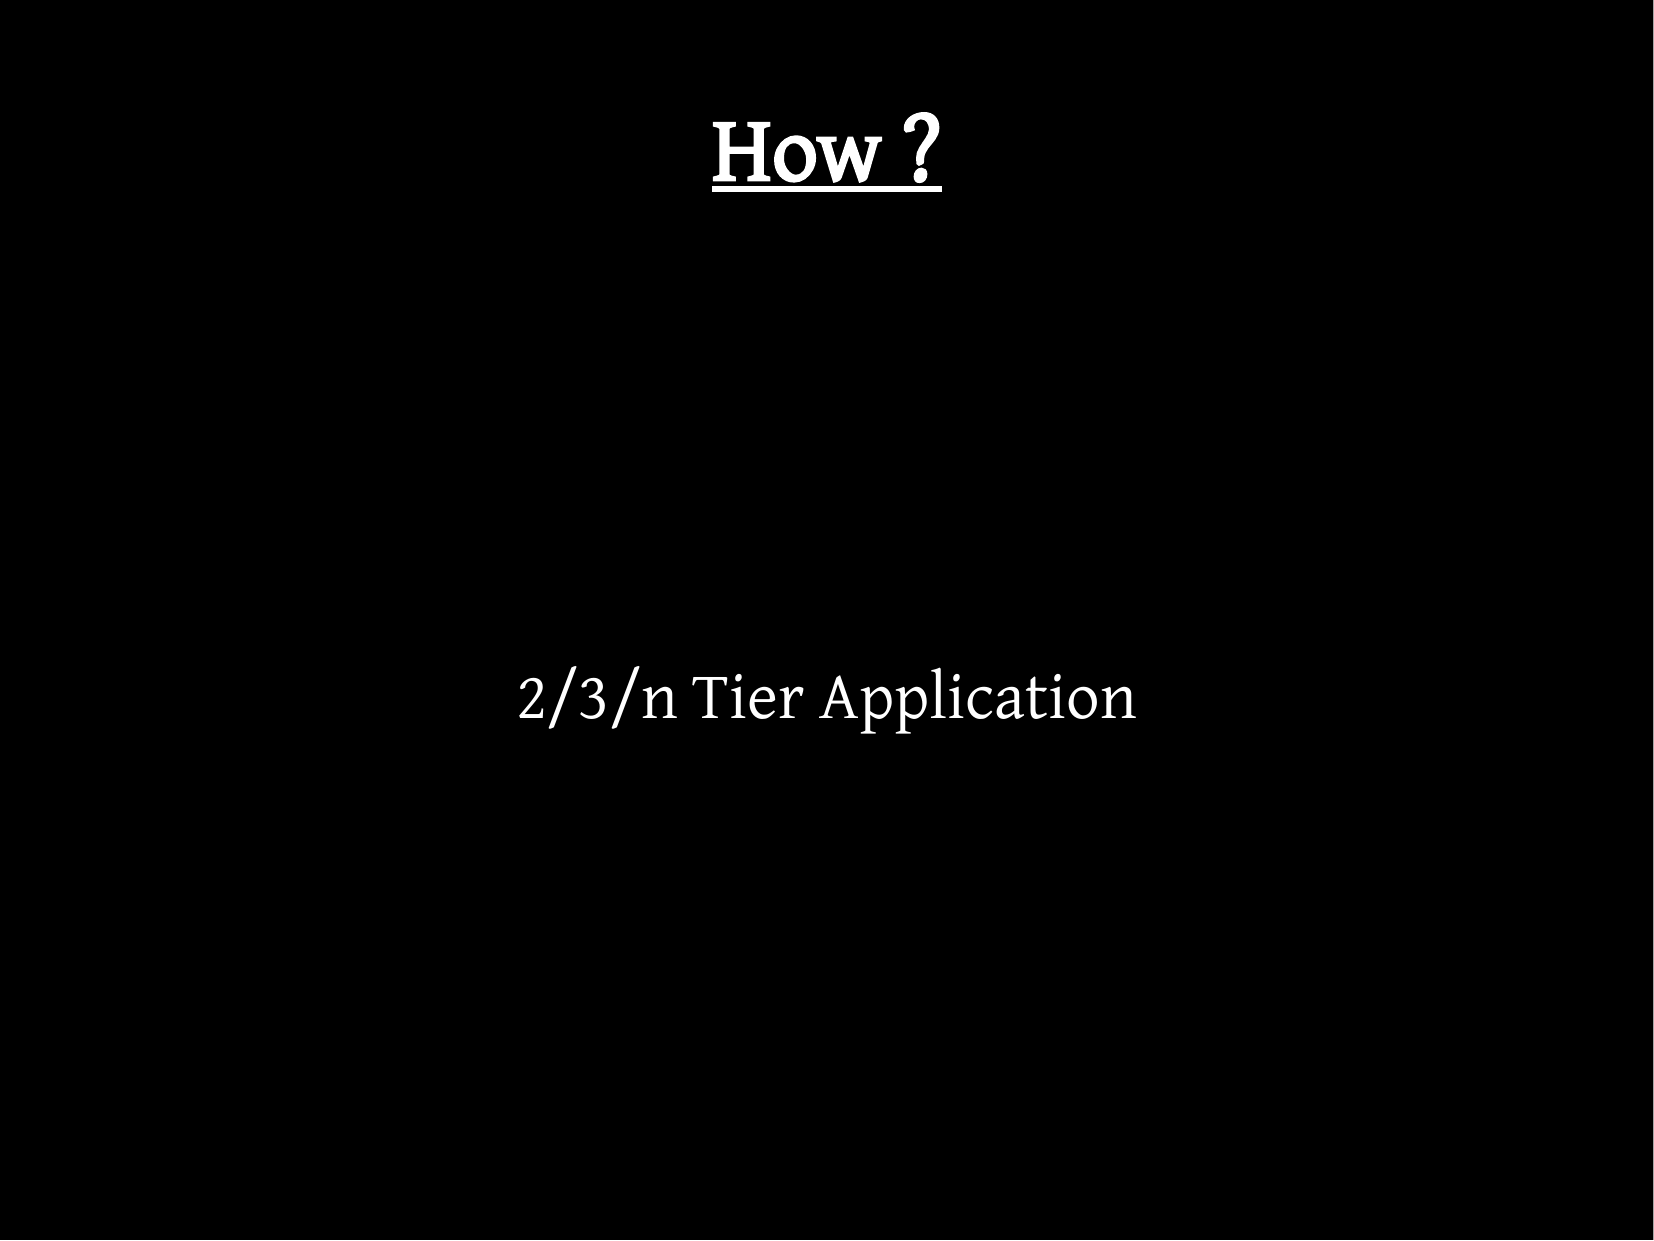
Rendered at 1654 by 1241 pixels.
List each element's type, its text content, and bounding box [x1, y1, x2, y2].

title How ? [82, 49, 1571, 257]
subtitle 2/3/n Tier Application [82, 290, 1571, 1109]
